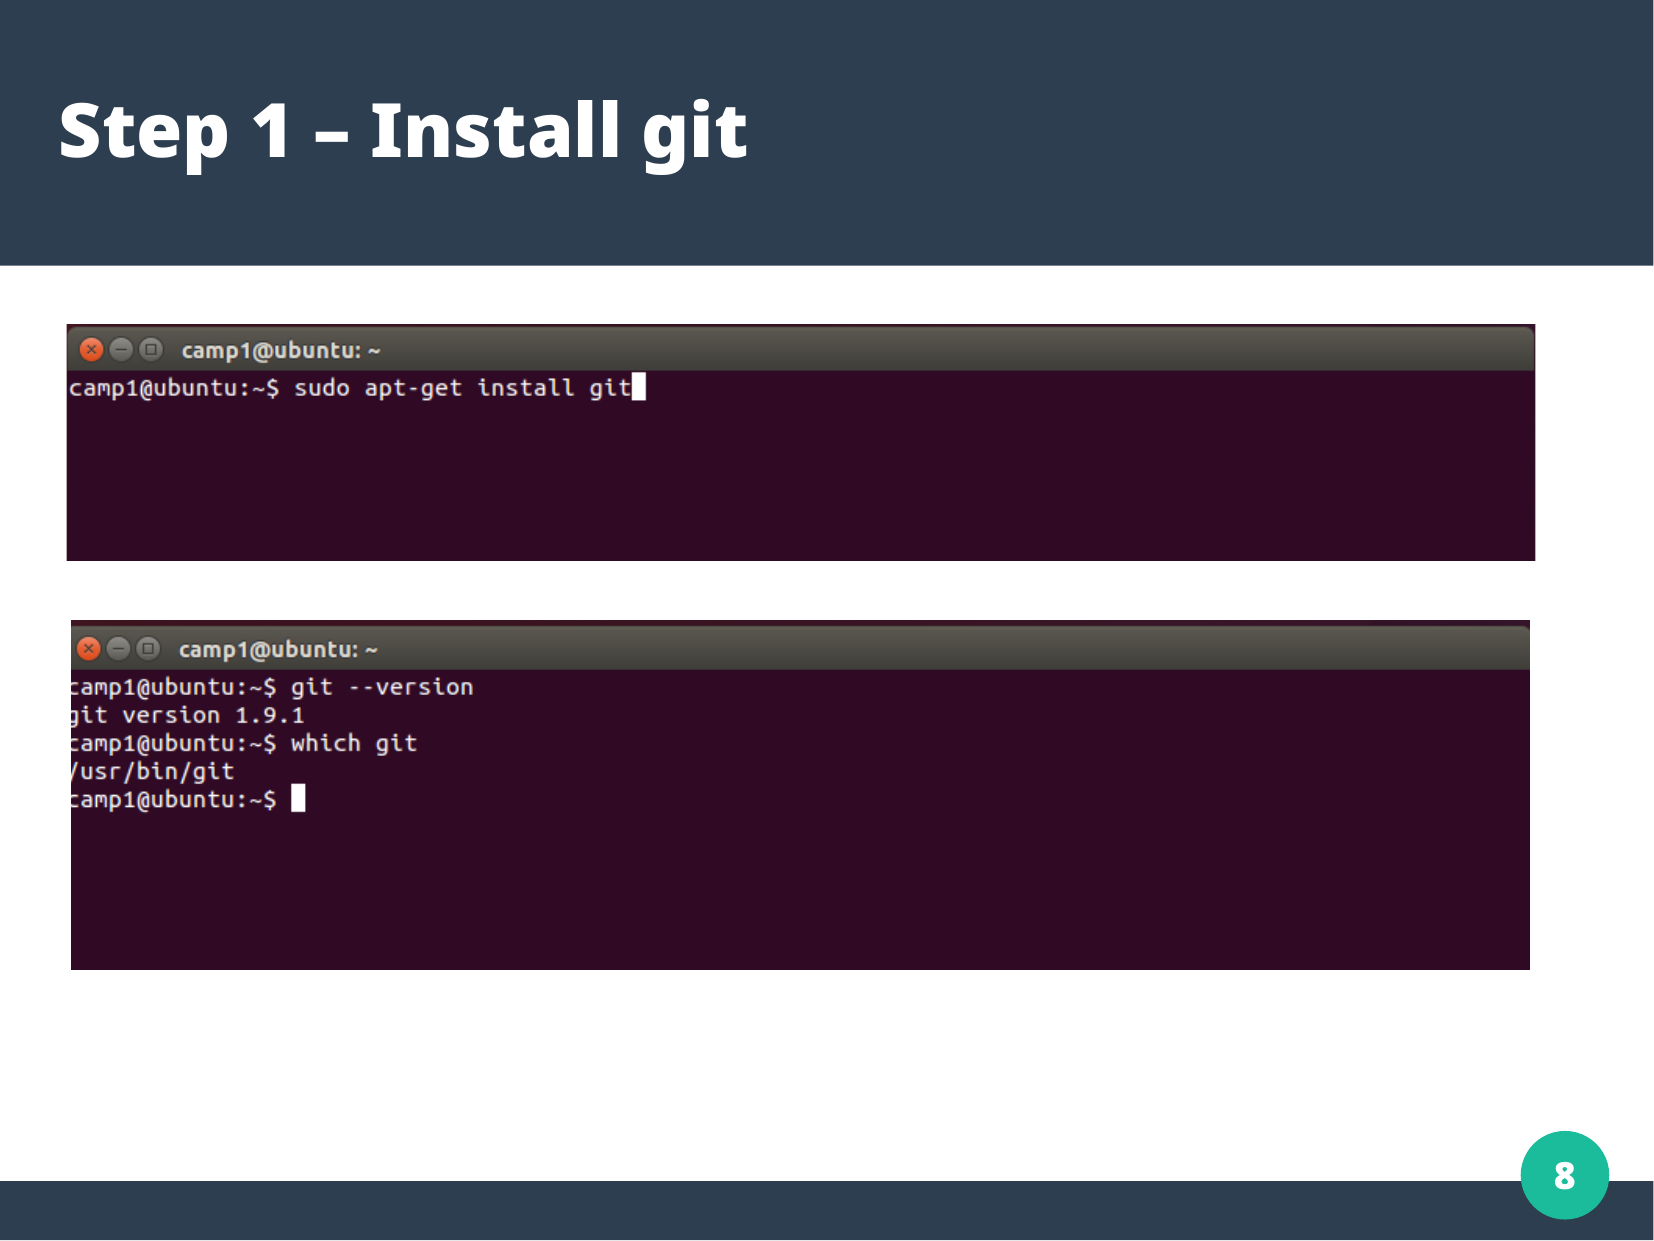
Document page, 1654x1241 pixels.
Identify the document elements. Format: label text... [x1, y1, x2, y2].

picture [71, 620, 1530, 971]
picture [66, 324, 1536, 561]
title Step 1 – Install git [59, 49, 1595, 207]
